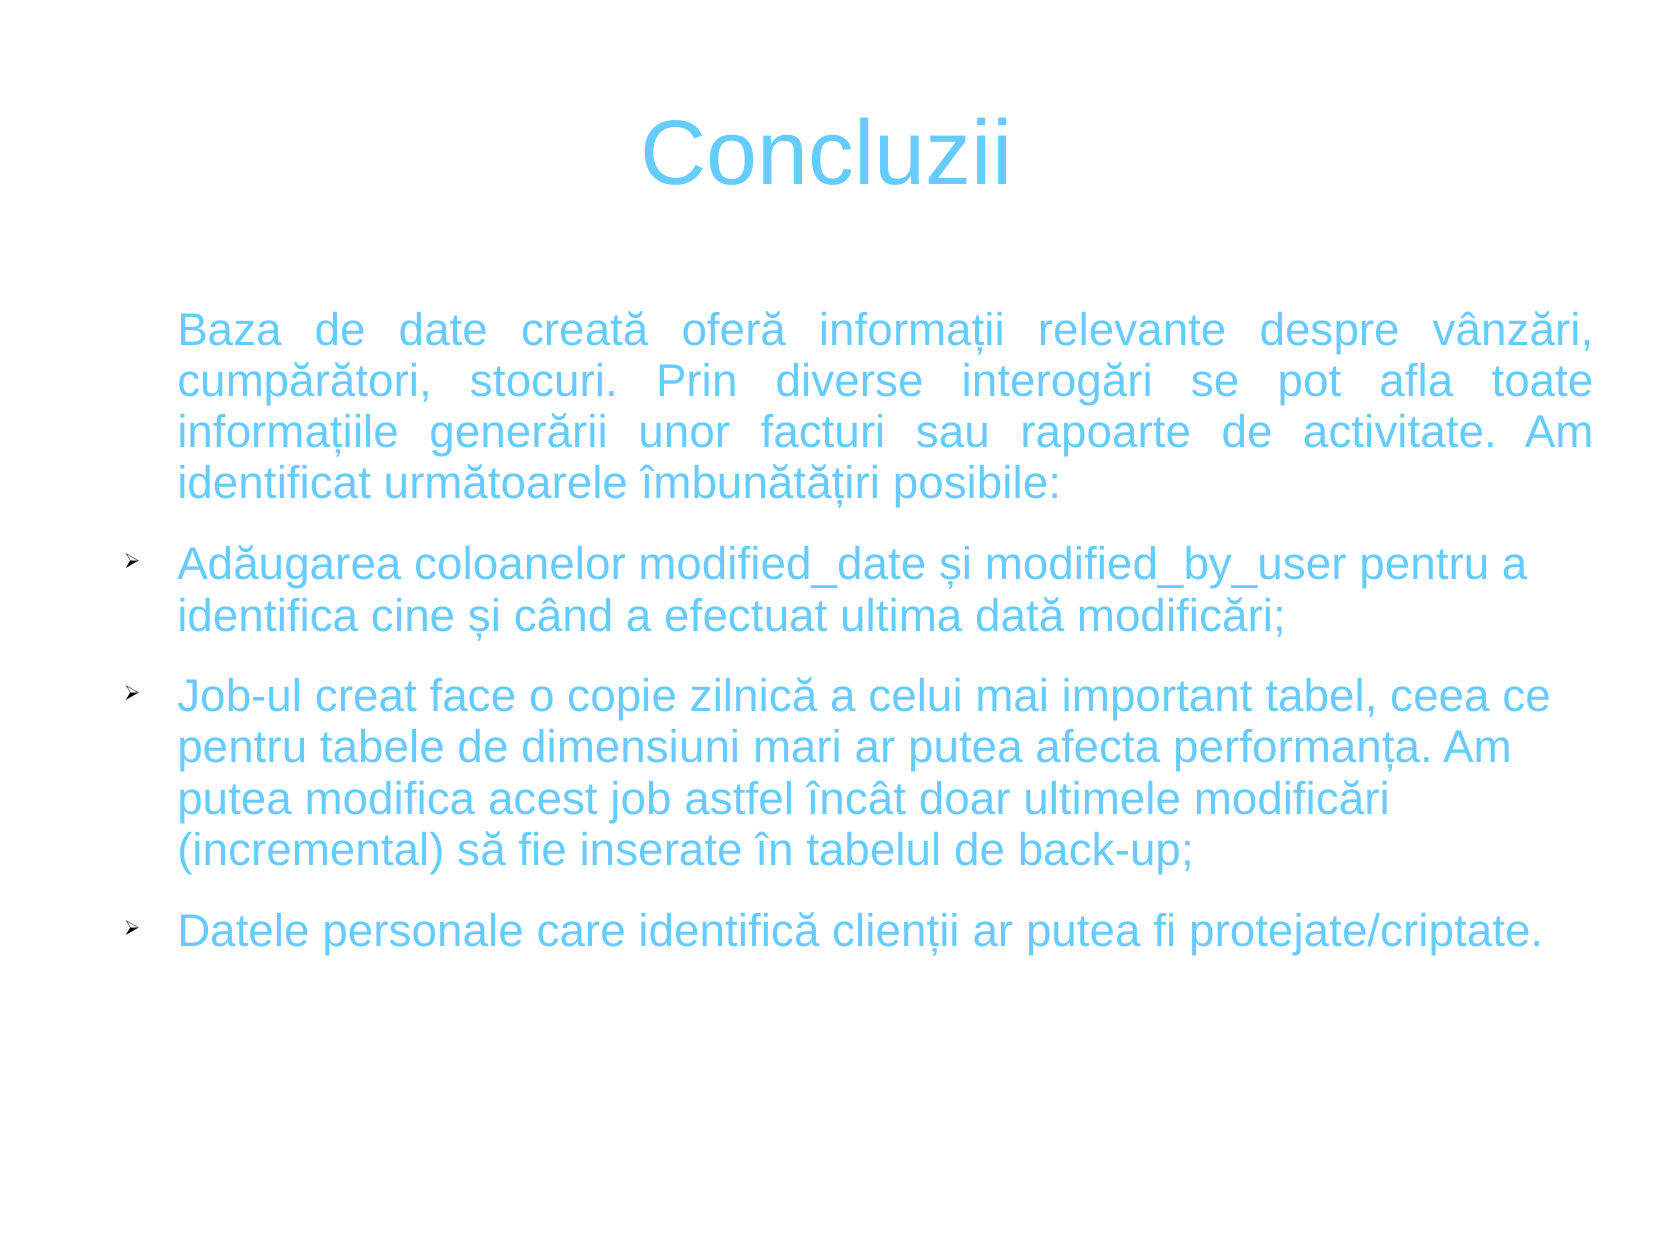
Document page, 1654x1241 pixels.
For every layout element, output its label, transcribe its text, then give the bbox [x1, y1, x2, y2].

list Baza de date creată oferă informații relevante despre vânzări, cumpărători, stocuri. Prin diverse interogări se pot afla toate informațiile generării unor facturi sau rapoarte de activitate. Am identificat următoarele îmbunătățiri posibile: Adăugarea coloanelor modified_date și modified_by_user pentru a identifica cine și când a efectuat ultima dată modificări; Job-ul creat face o copie zilnică a celui mai important tabel, ceea ce pentru tabele de dimensiuni mari ar putea afecta performanța. Am putea modifica acest job astfel încât doar ultimele modificări (incremental) să fie inserate în tabelul de back-up; Datele personale care identifică clienții ar putea fi protejate/criptate. [106, 303, 1595, 1123]
title Concluzii [82, 49, 1571, 257]
